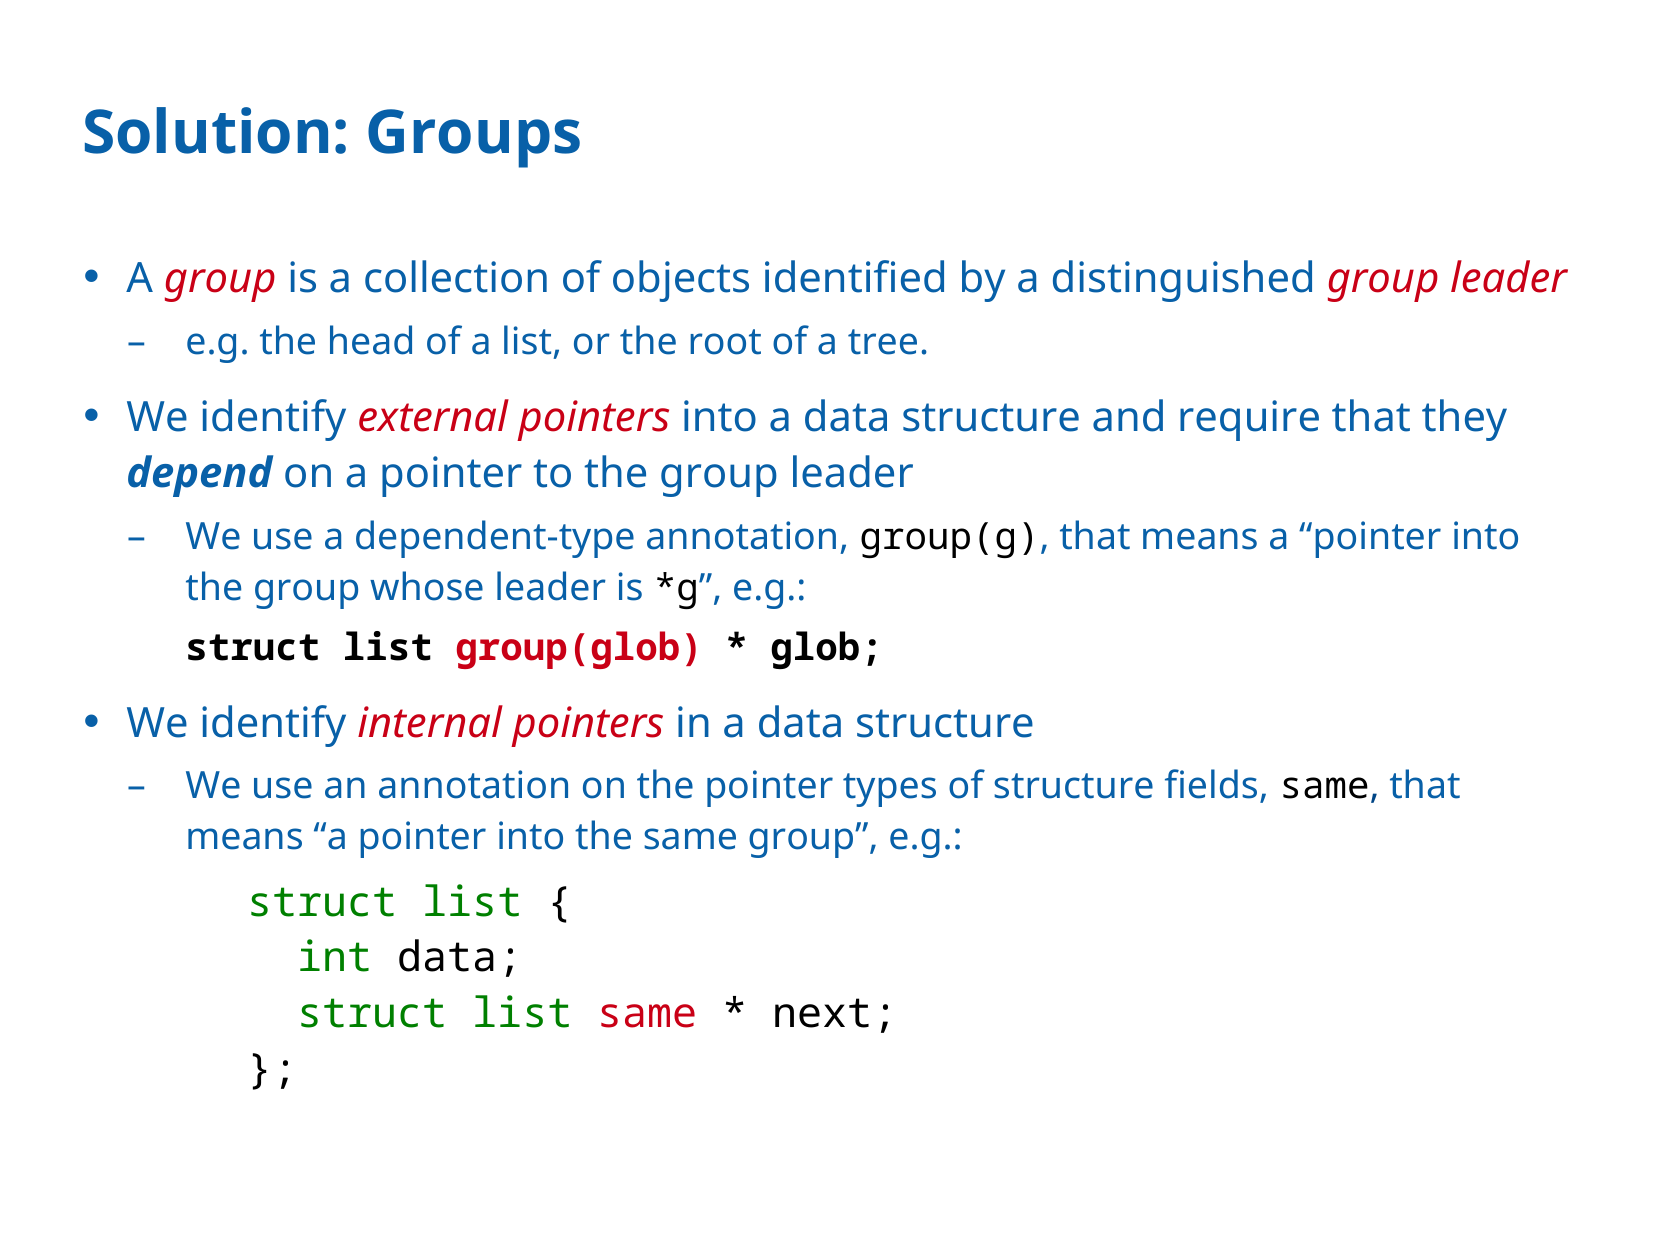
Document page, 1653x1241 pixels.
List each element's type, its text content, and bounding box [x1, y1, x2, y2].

list A group is a collection of objects identified by a distinguished group leader e.g. the head of a list, or the root of a tree. We identify external pointers into a data structure and require that they depend on a pointer to the group leader We use a dependent-type annotation, group(g), that means a “pointer into the group whose leader is *g”, e.g.: struct list group(glob) * glob; We identify internal pointers in a data structure We use an annotation on the pointer types of structure fields, same, that means “a pointer into the same group”, e.g.: struct list { int data; struct list same * next; }; [82, 248, 1572, 1065]
title Solution: Groups [82, 58, 1572, 202]
